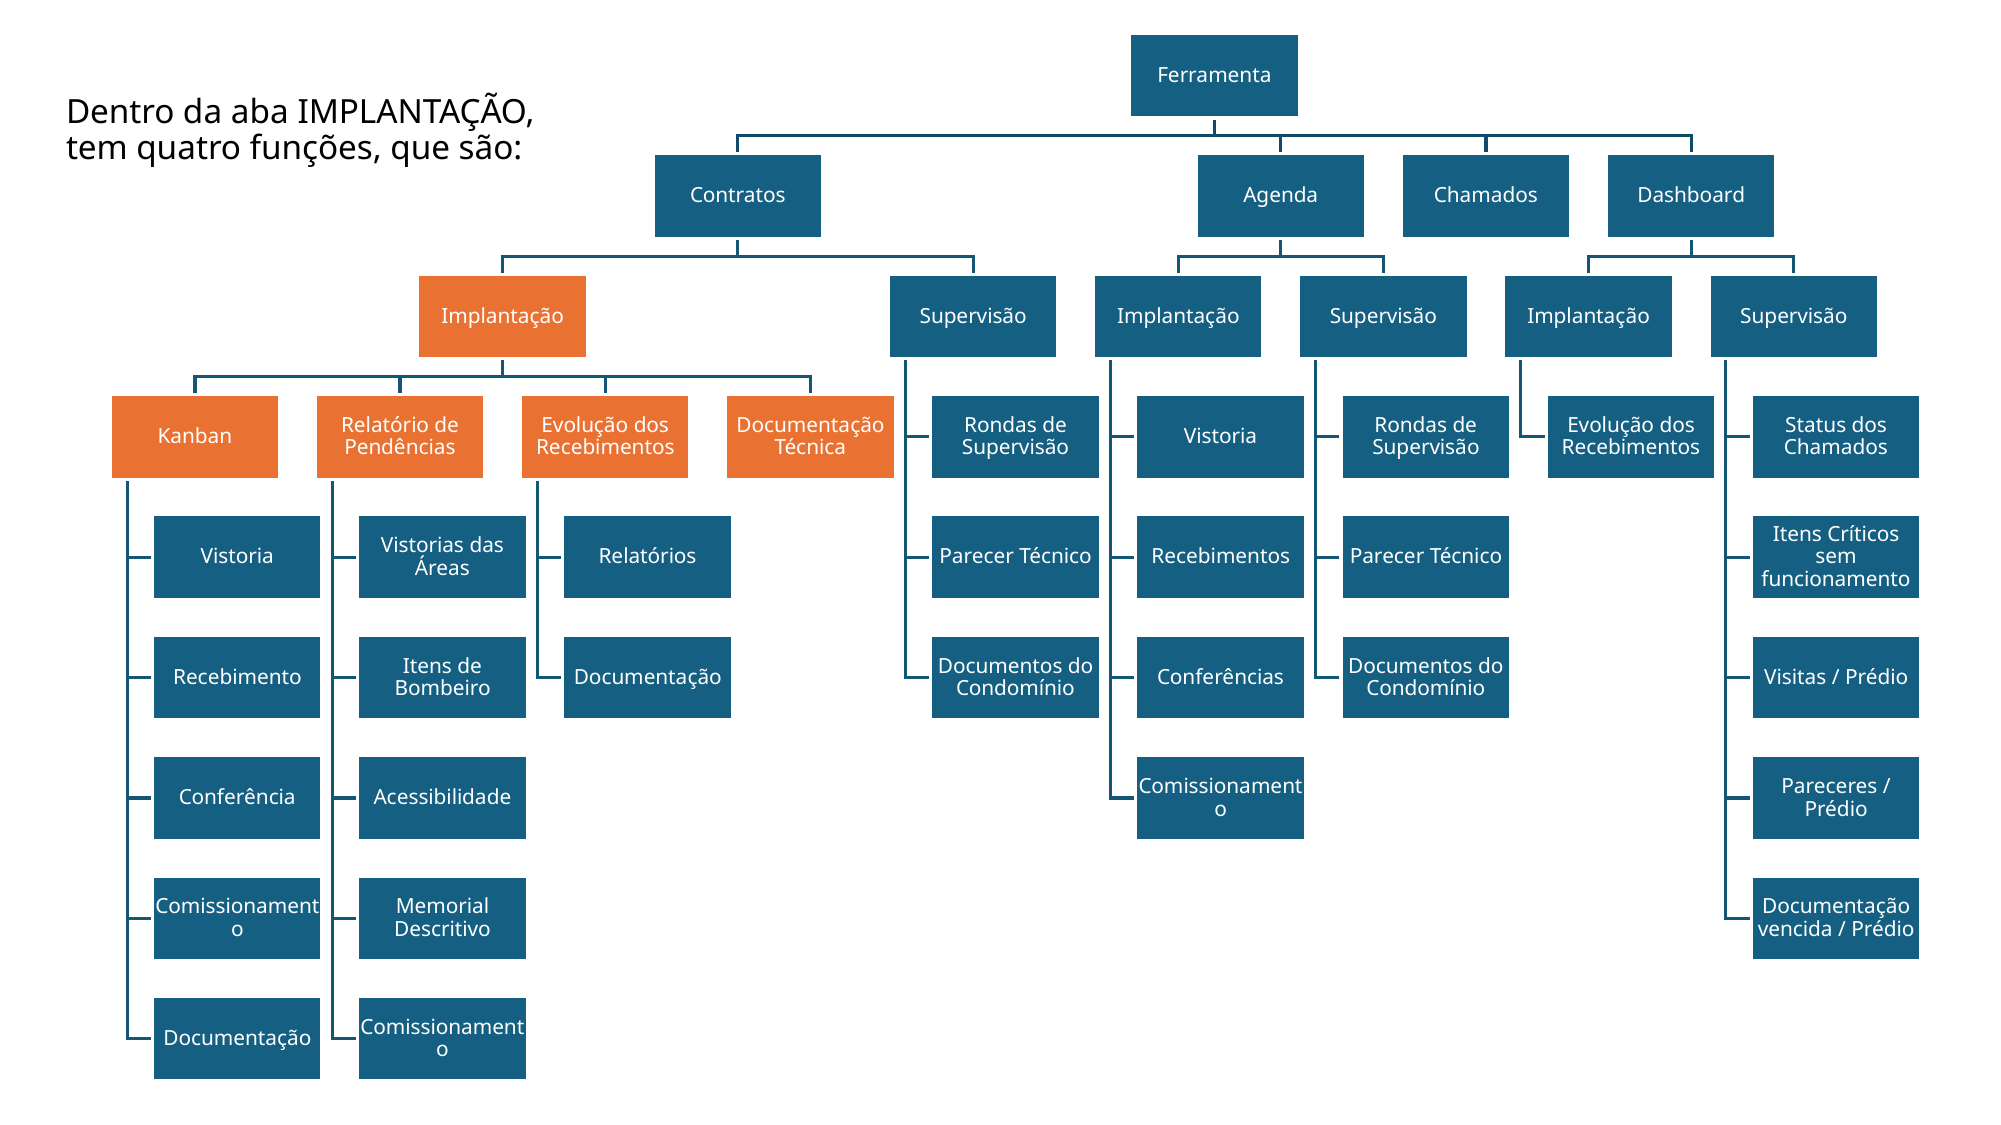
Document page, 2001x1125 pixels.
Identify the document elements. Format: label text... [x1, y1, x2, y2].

text_box Memorial Descritivo [357, 875, 528, 961]
text_box Contratos [653, 153, 823, 239]
text_box Relatórios [562, 514, 733, 600]
text_box Comissionamento [1135, 755, 1306, 841]
text_box Documentação [152, 996, 323, 1082]
text_box Implantação [1503, 274, 1674, 359]
text_box Comissionamento [152, 875, 323, 961]
text_box Documentos do Condomínio [1341, 635, 1511, 720]
text_box Agenda [1196, 153, 1366, 239]
text_box Implantação [1093, 274, 1263, 359]
text_box Vistorias das Áreas [357, 514, 528, 600]
text_box Rondas de Supervisão [1341, 394, 1511, 480]
text_box Supervisão [1298, 274, 1469, 359]
text_box Supervisão [1708, 274, 1879, 359]
text_box Rondas de Supervisão [930, 394, 1101, 480]
text_box Parecer Técnico [930, 514, 1101, 600]
text_box Relatório de Pendências [315, 394, 485, 480]
text_box Recebimentos [1135, 514, 1306, 600]
text_box Itens de Bombeiro [357, 635, 528, 720]
text_box Dashboard [1606, 153, 1776, 239]
text_box Supervisão [888, 274, 1058, 359]
text_box Documentos do Condomínio [930, 635, 1101, 720]
text_box Evolução dos Recebimentos [1546, 394, 1716, 480]
text_box Kanban [110, 394, 280, 480]
text_box Acessibilidade [357, 755, 528, 841]
text_box Documentação Técnica [725, 394, 896, 480]
text_box Recebimento [152, 635, 323, 720]
text_box Itens Críticos sem funcionamento [1751, 514, 1921, 600]
text_box Conferência [152, 755, 323, 841]
text_box Visitas / Prédio [1751, 635, 1921, 720]
text_box Chamados [1401, 153, 1571, 239]
text_box Evolução dos Recebimentos [520, 394, 690, 480]
text_box Parecer Técnico [1341, 514, 1511, 600]
text_box Dentro da aba IMPLANTAÇÃO, tem quatro funções, que são: [51, 43, 594, 218]
text_box Conferências [1135, 635, 1306, 720]
text_box Vistoria [152, 514, 323, 600]
text_box Implantação [417, 274, 588, 359]
text_box Ferramenta [1129, 33, 1300, 119]
text_box Comissionamento [357, 996, 528, 1082]
text_box Documentação vencida / Prédio [1751, 875, 1921, 961]
text_box Pareceres / Prédio [1751, 755, 1921, 841]
text_box Documentação [562, 635, 733, 720]
text_box Vistoria [1135, 394, 1306, 480]
text_box Status dos Chamados [1751, 394, 1921, 480]
